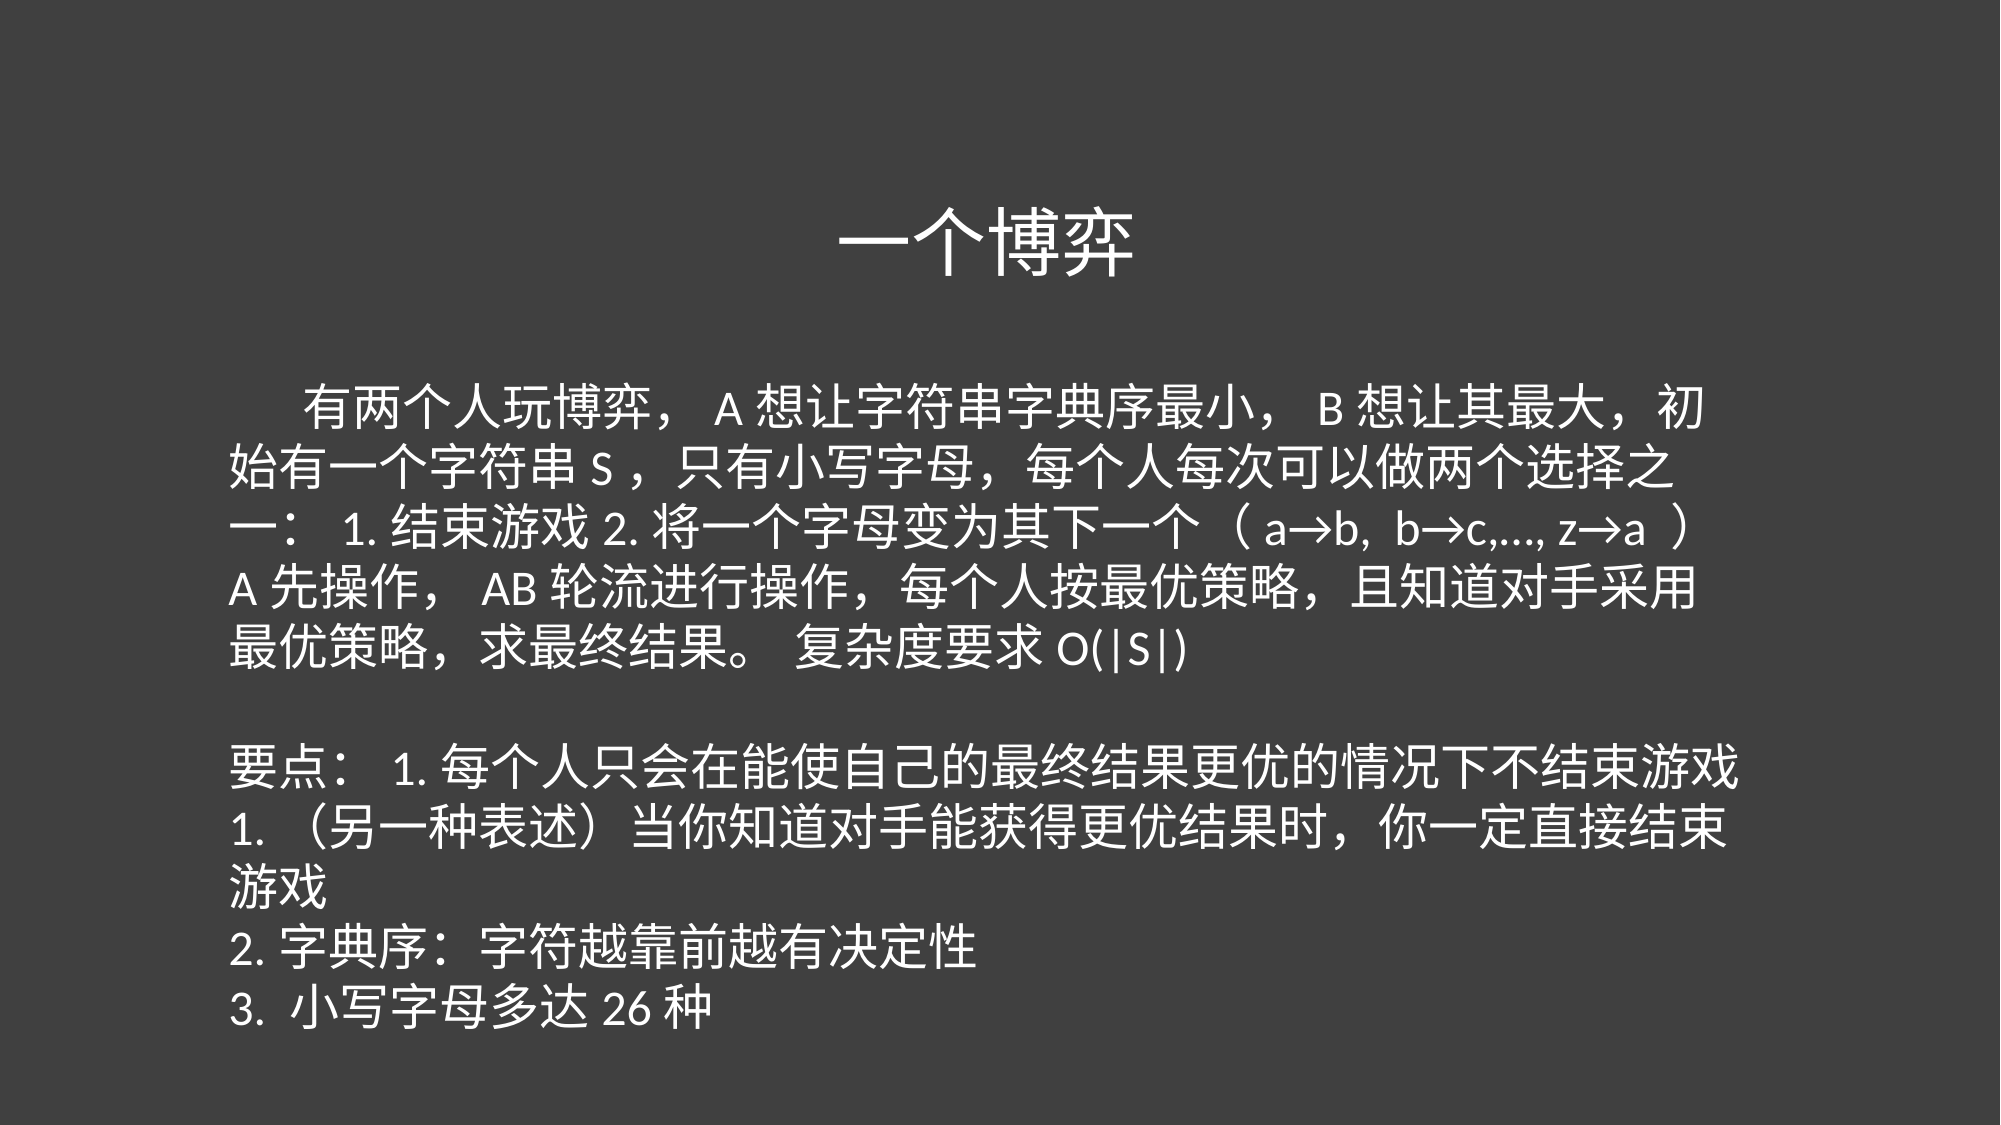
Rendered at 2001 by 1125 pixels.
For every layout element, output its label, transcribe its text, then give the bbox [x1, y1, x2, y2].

text_box 一个博弈 有两个人玩博弈，A想让字符串字典序最小，B想让其最大，初始有一个字符串S，只有小写字母，每个人每次可以做两个选择之一：1.结束游戏2.将一个字母变为其下一个（a→b, b→c,…, z→a ） A先操作，AB轮流进行操作，每个人按最优策略，且知道对手采用最优策略，求最终结果。 复杂度要求O(|S|) 要点：1.每个人只会在能使自己的最终结果更优的情况下不结束游戏 1.（另一种表述）当你知道对手能获得更优结果时，你一定直接结束游戏 2.字典序：字符越靠前越有决定性 3. 小写字母多达26种 [213, 188, 1760, 1104]
